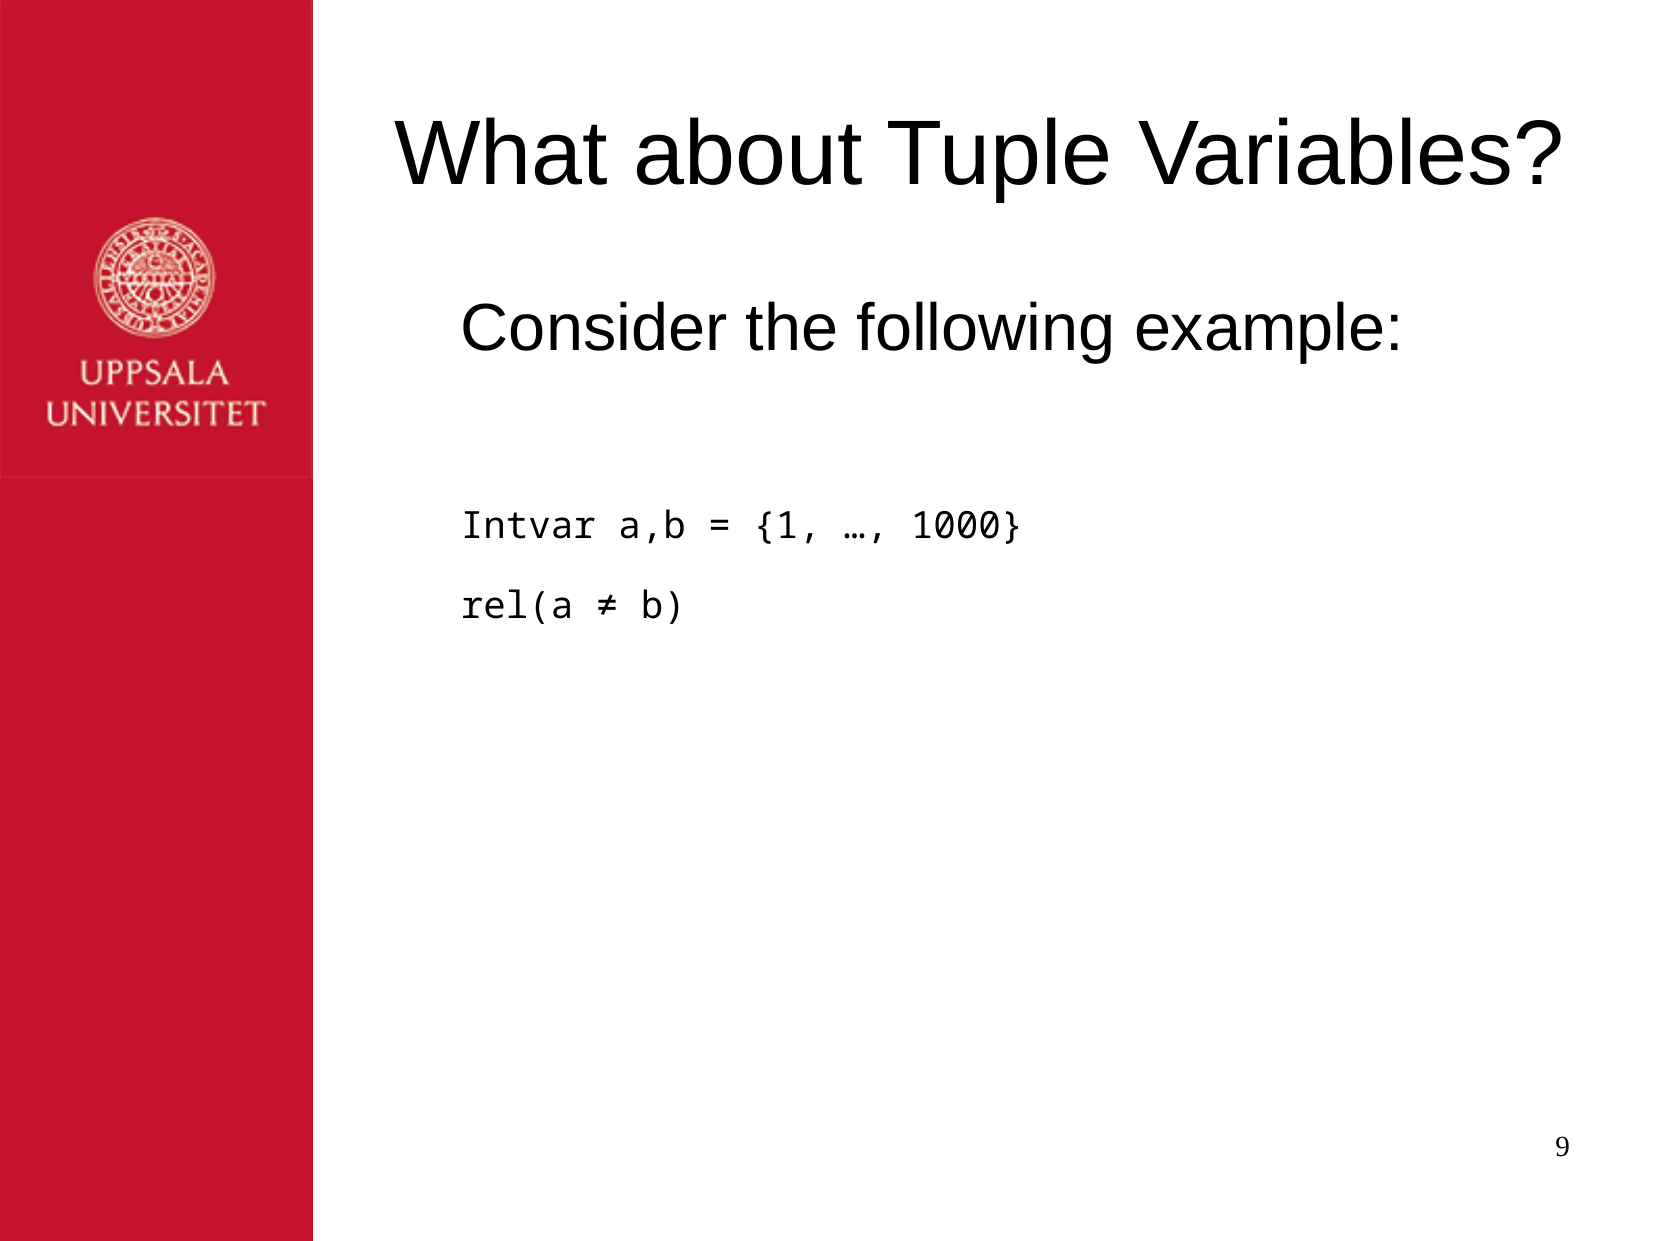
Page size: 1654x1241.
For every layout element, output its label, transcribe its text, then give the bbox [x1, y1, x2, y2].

list Consider the following example: Intvar a,b = {1, …, 1000} rel(a ≠ b) [390, 290, 1571, 1010]
title What about Tuple Variables? [390, 49, 1571, 257]
picture [0, 0, 235, 800]
